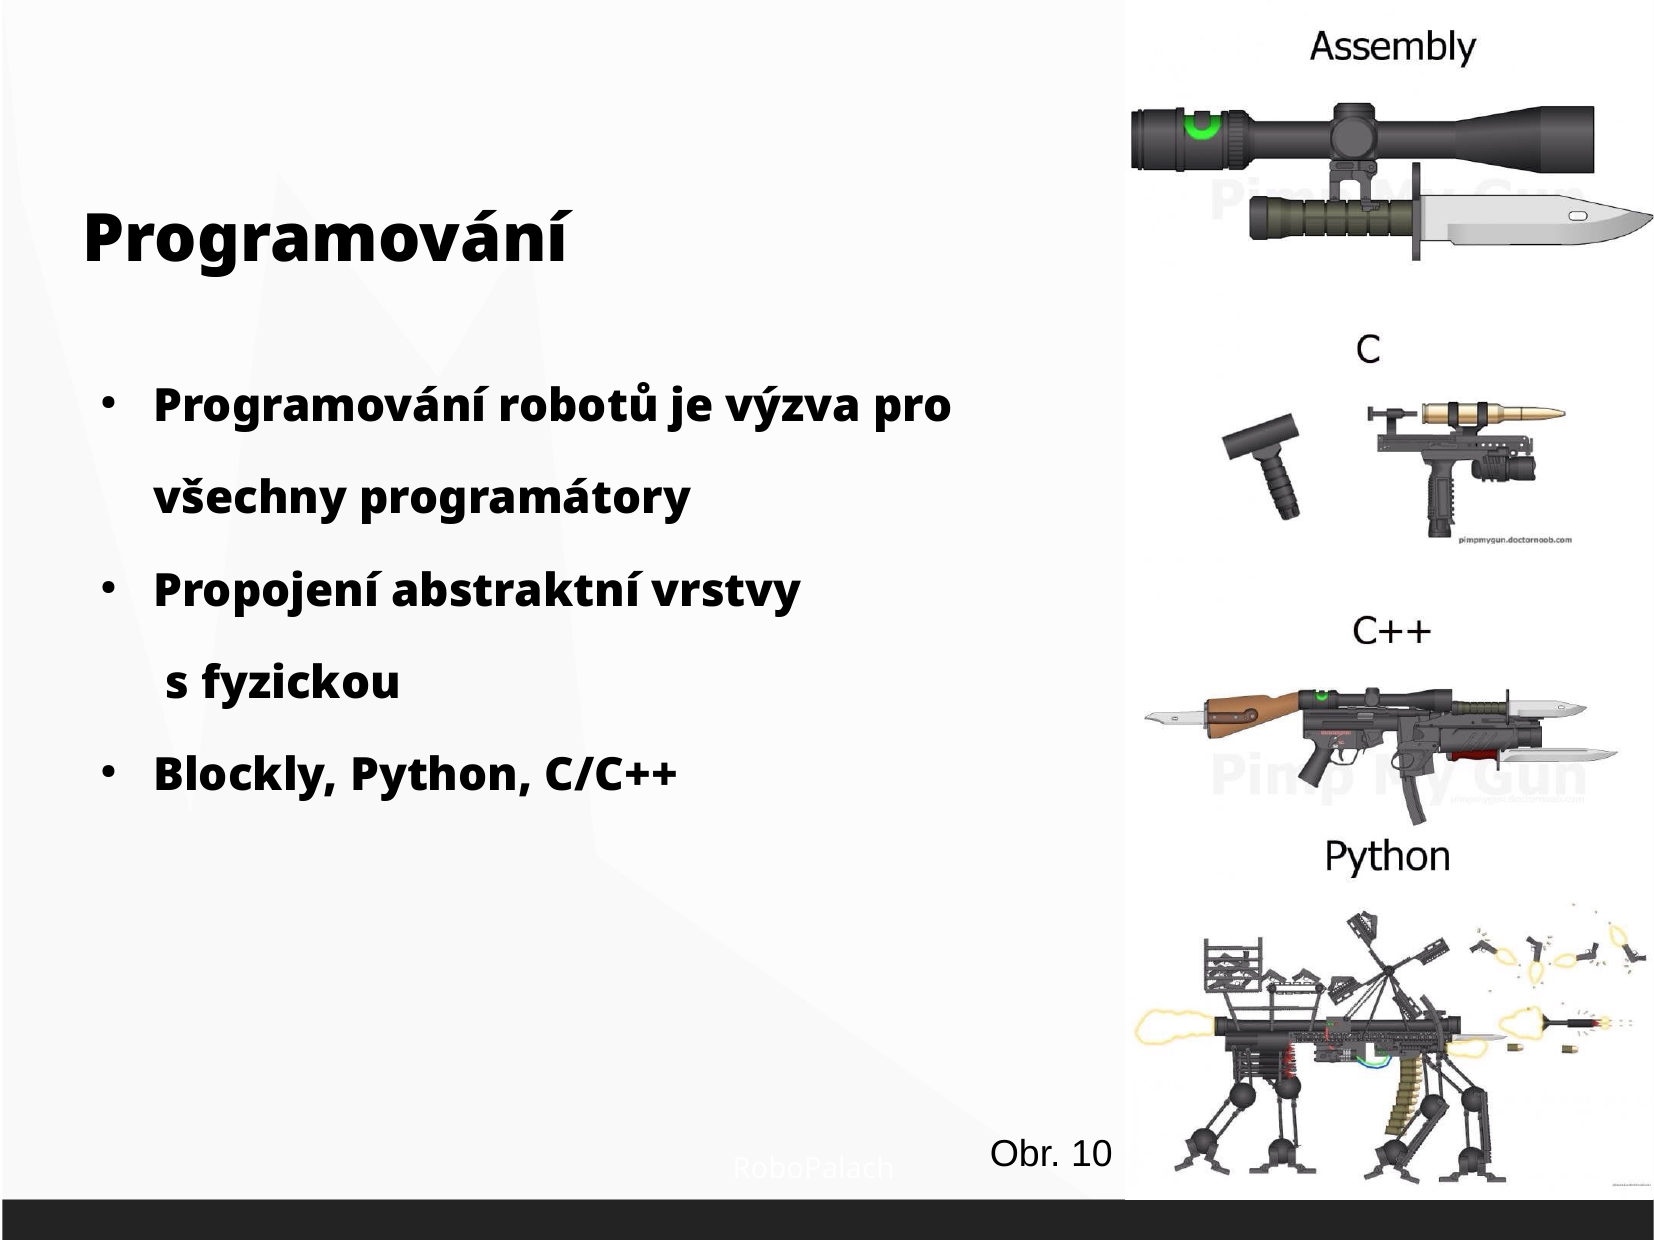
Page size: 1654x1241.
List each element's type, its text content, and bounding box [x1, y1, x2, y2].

text_box Obr. 10 [975, 1125, 1128, 1182]
title Programování [82, 132, 1125, 340]
picture [2, 0, 1654, 1241]
list Programování robotů je výzva pro všechny programátory Propojení abstraktní vrstvy s fyzickou Blockly, Python, C/C++ [82, 372, 1125, 1093]
